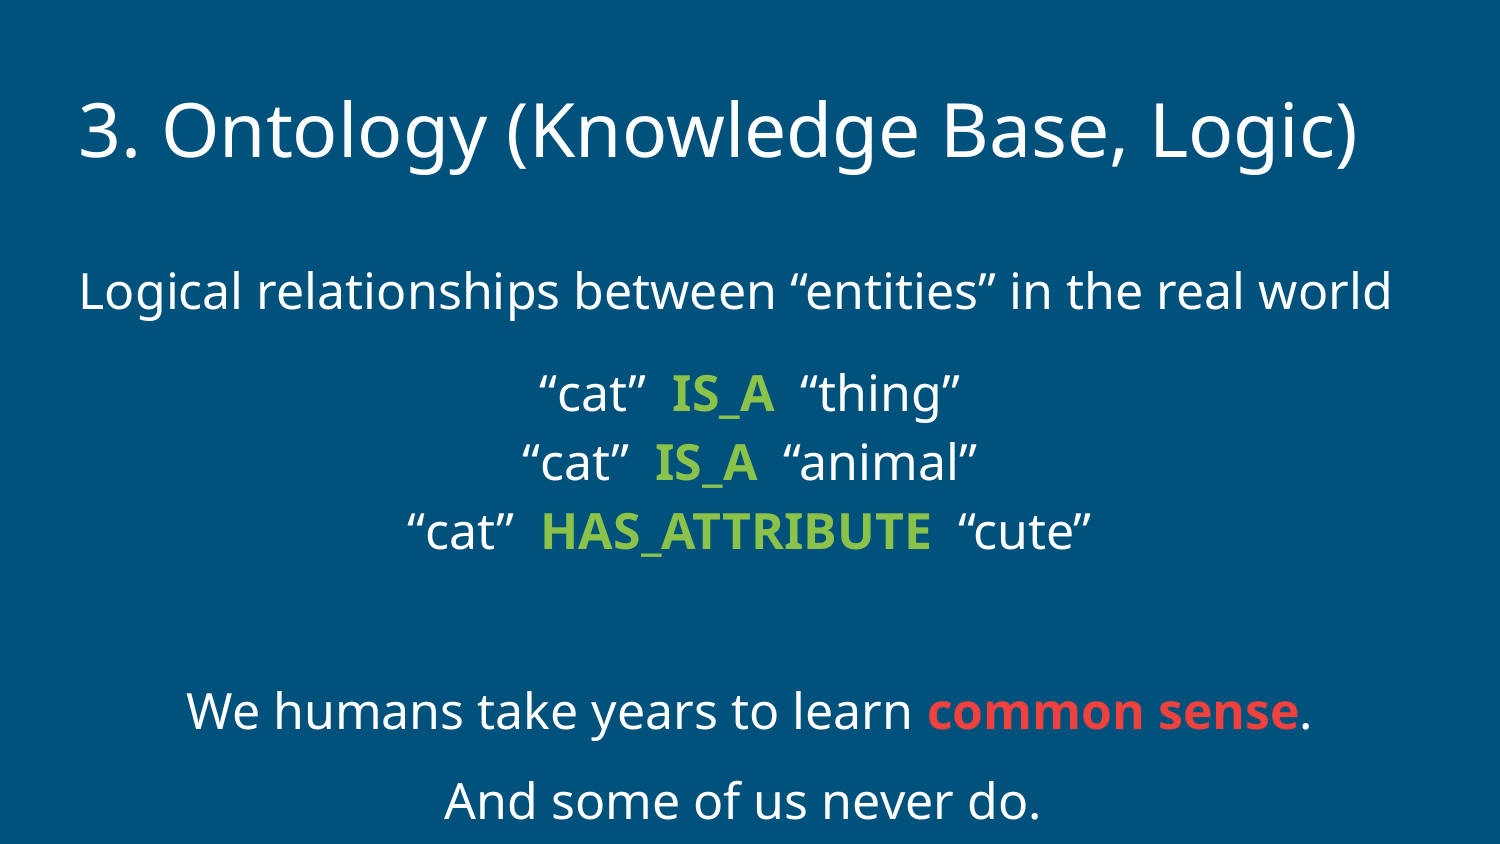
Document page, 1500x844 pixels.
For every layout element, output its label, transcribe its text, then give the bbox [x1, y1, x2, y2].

title 3. Ontology (Knowledge Base, Logic) [63, 75, 1437, 188]
list Logical relationships between “entities” in the real world “cat” IS_A “thing” “cat” IS_A “animal” “cat” HAS_ATTRIBUTE “cute” We humans take years to learn common sense. And some of us never do. [63, 244, 1437, 750]
